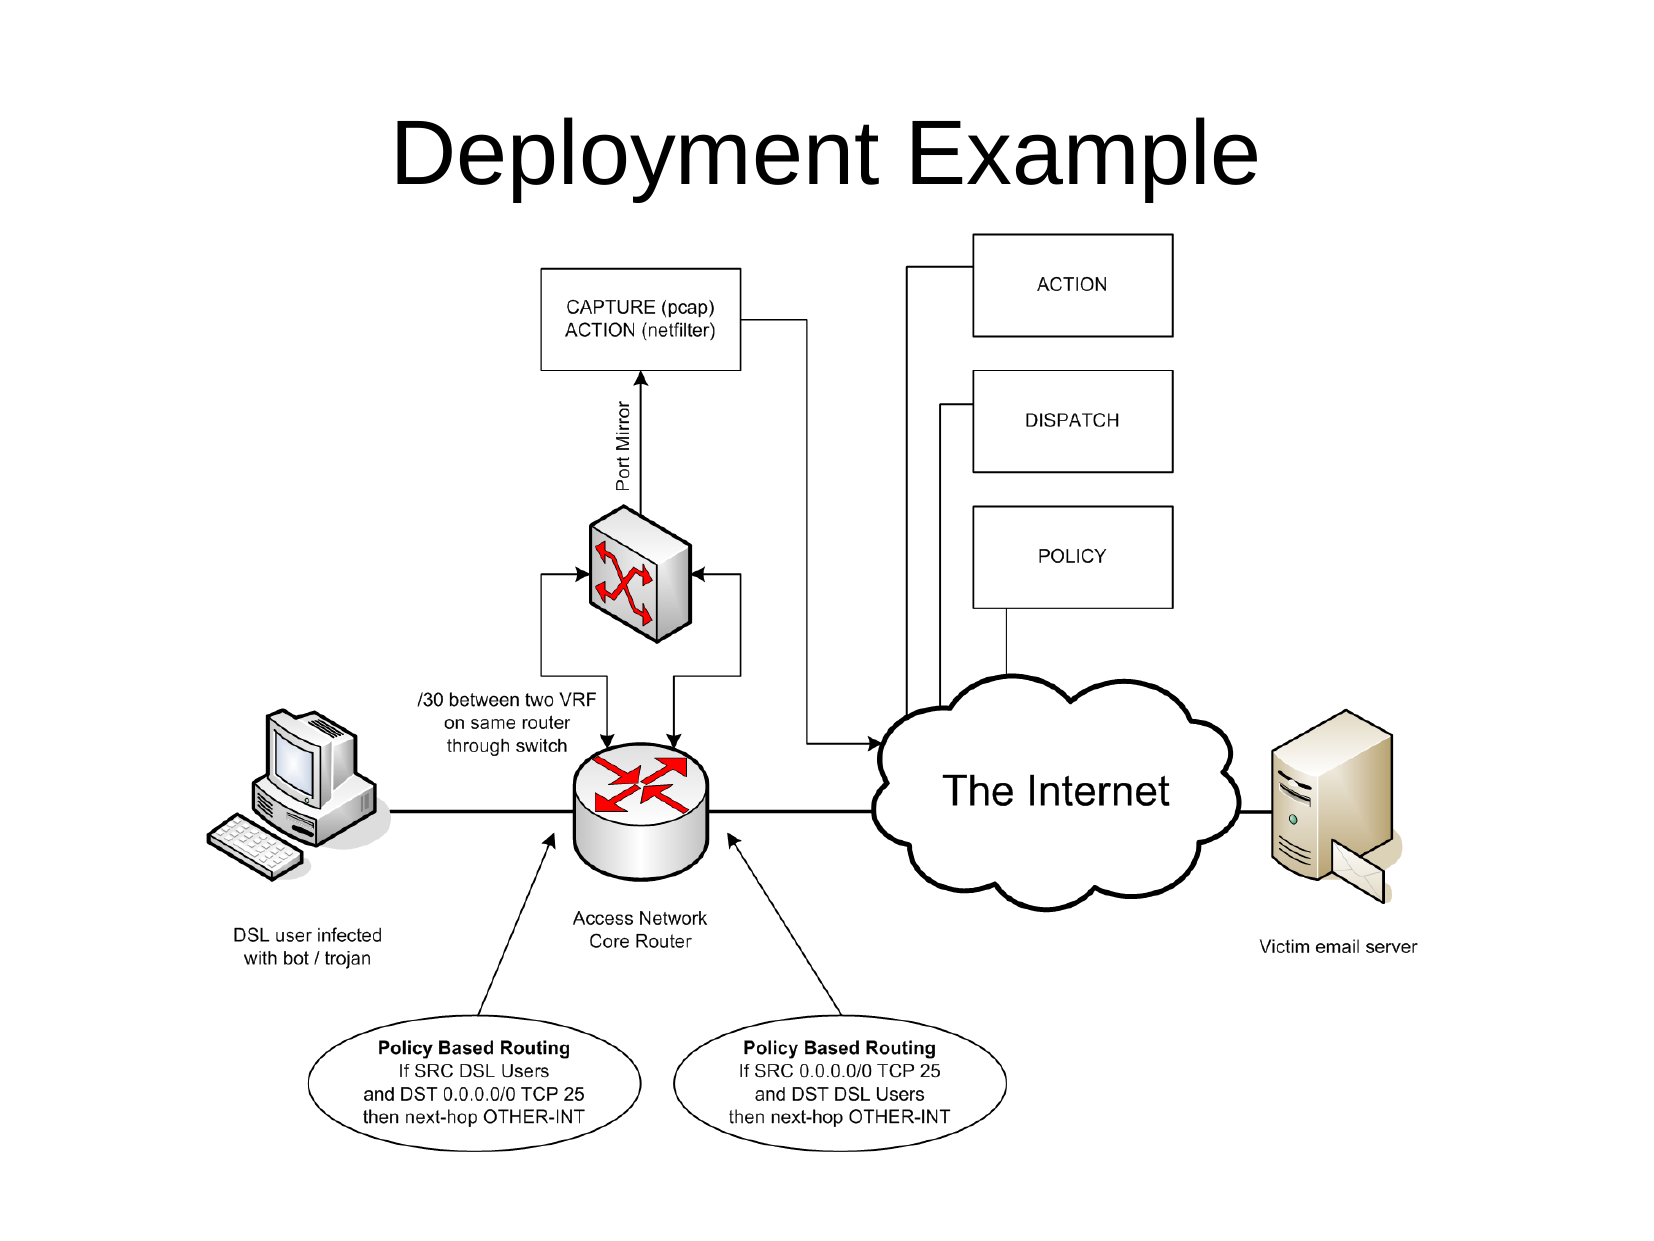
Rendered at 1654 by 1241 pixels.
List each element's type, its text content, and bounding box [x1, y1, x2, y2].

title Deployment Example [82, 56, 1571, 250]
picture [206, 233, 1418, 1152]
